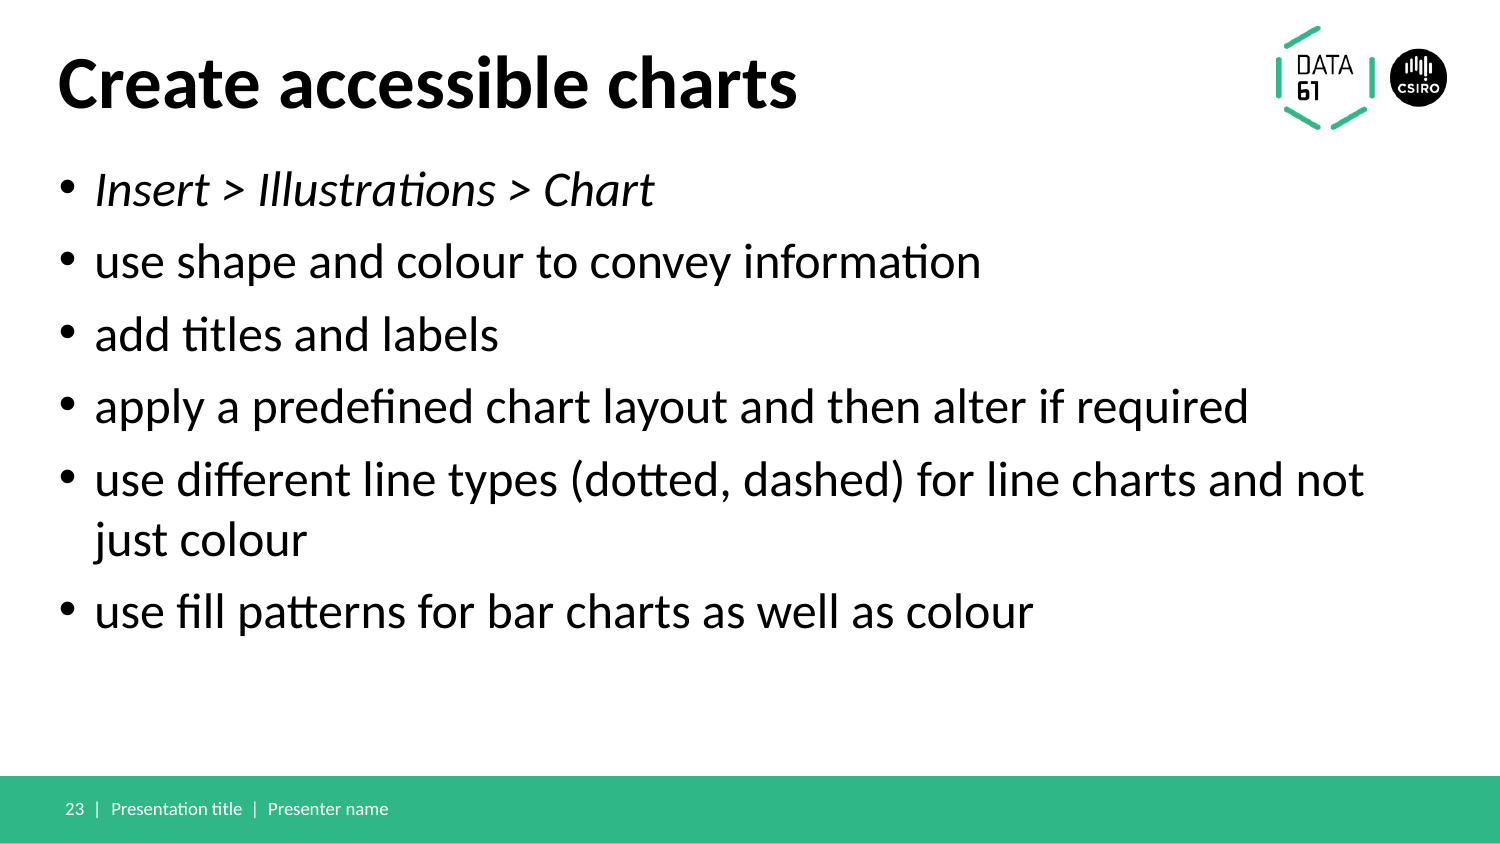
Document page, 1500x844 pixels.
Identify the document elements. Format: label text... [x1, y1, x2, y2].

list Insert > Illustrations > Chart use shape and colour to convey information add titles and labels apply a predefined chart layout and then alter if required use different line types (dotted, dashed) for line charts and not just colour use fill patterns for bar charts as well as colour [58, 156, 1447, 719]
footer Presentation title | Presenter name [111, 800, 1110, 816]
slide_number <number> | [54, 800, 102, 816]
title Create accessible charts [58, 33, 1258, 139]
picture [1276, 26, 1447, 130]
